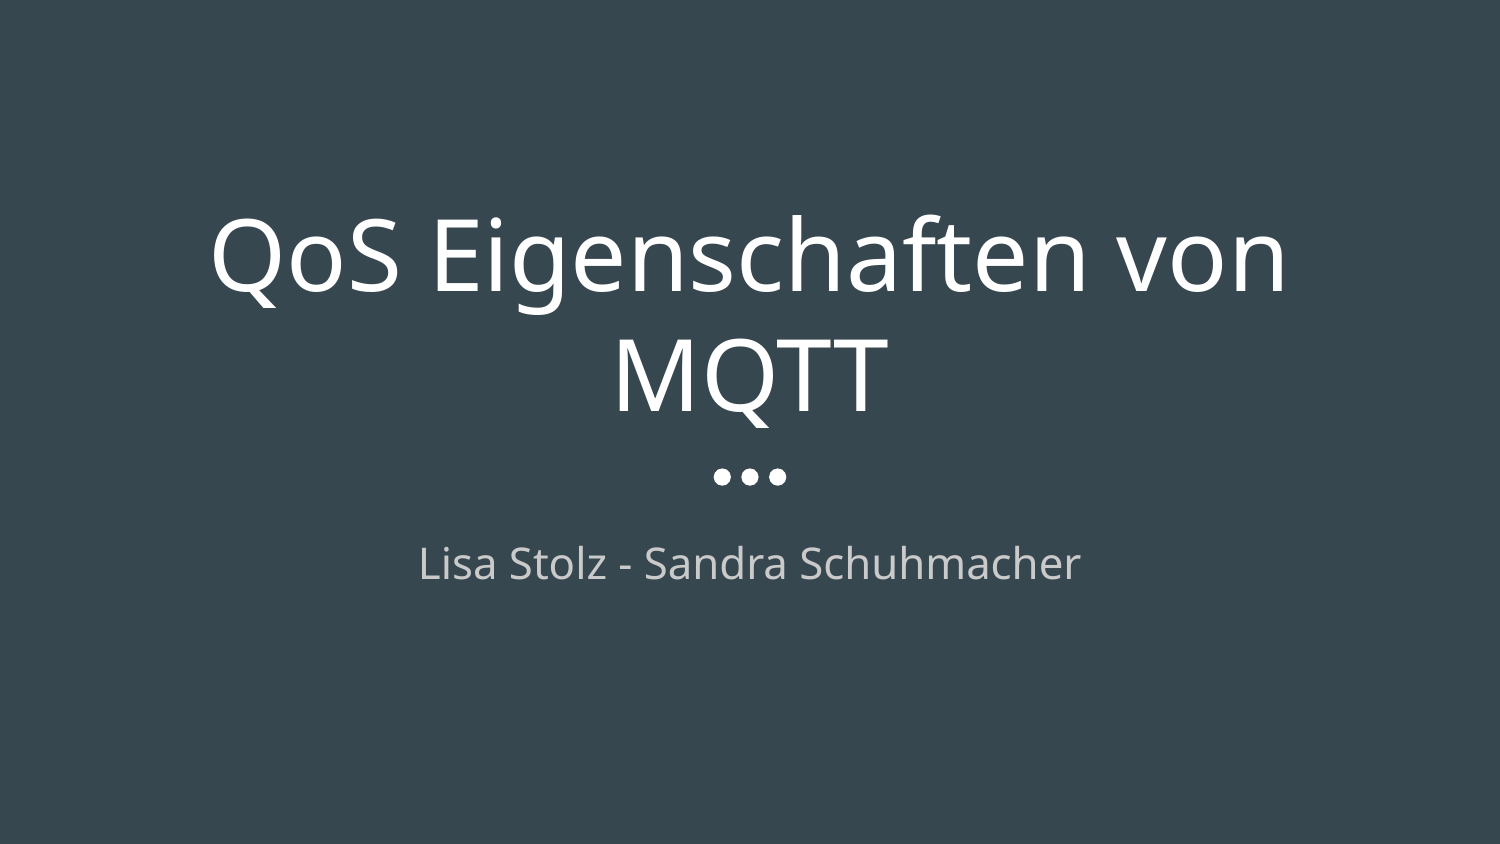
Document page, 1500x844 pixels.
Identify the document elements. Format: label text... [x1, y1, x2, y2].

title QoS Eigenschaften von MQTT [110, 162, 1390, 447]
subtitle Lisa Stolz - Sandra Schuhmacher [110, 520, 1390, 651]
